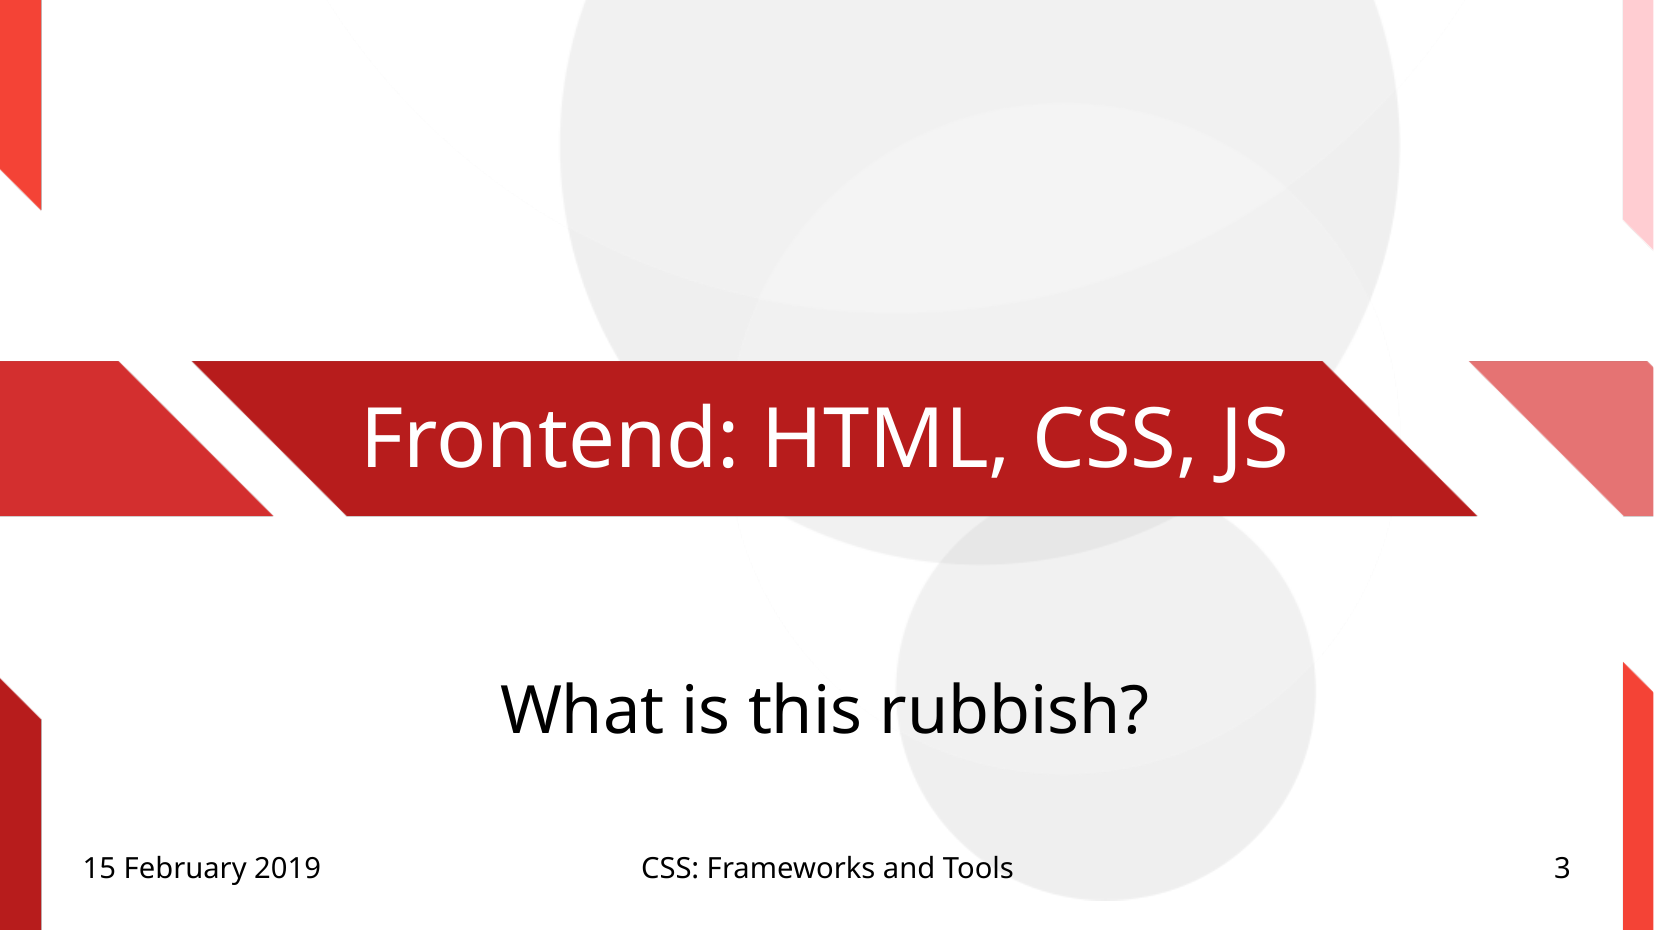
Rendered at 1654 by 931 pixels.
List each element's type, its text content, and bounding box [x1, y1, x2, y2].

picture [0, 0, 1654, 930]
subtitle What is this rubbish? [82, 360, 1568, 931]
